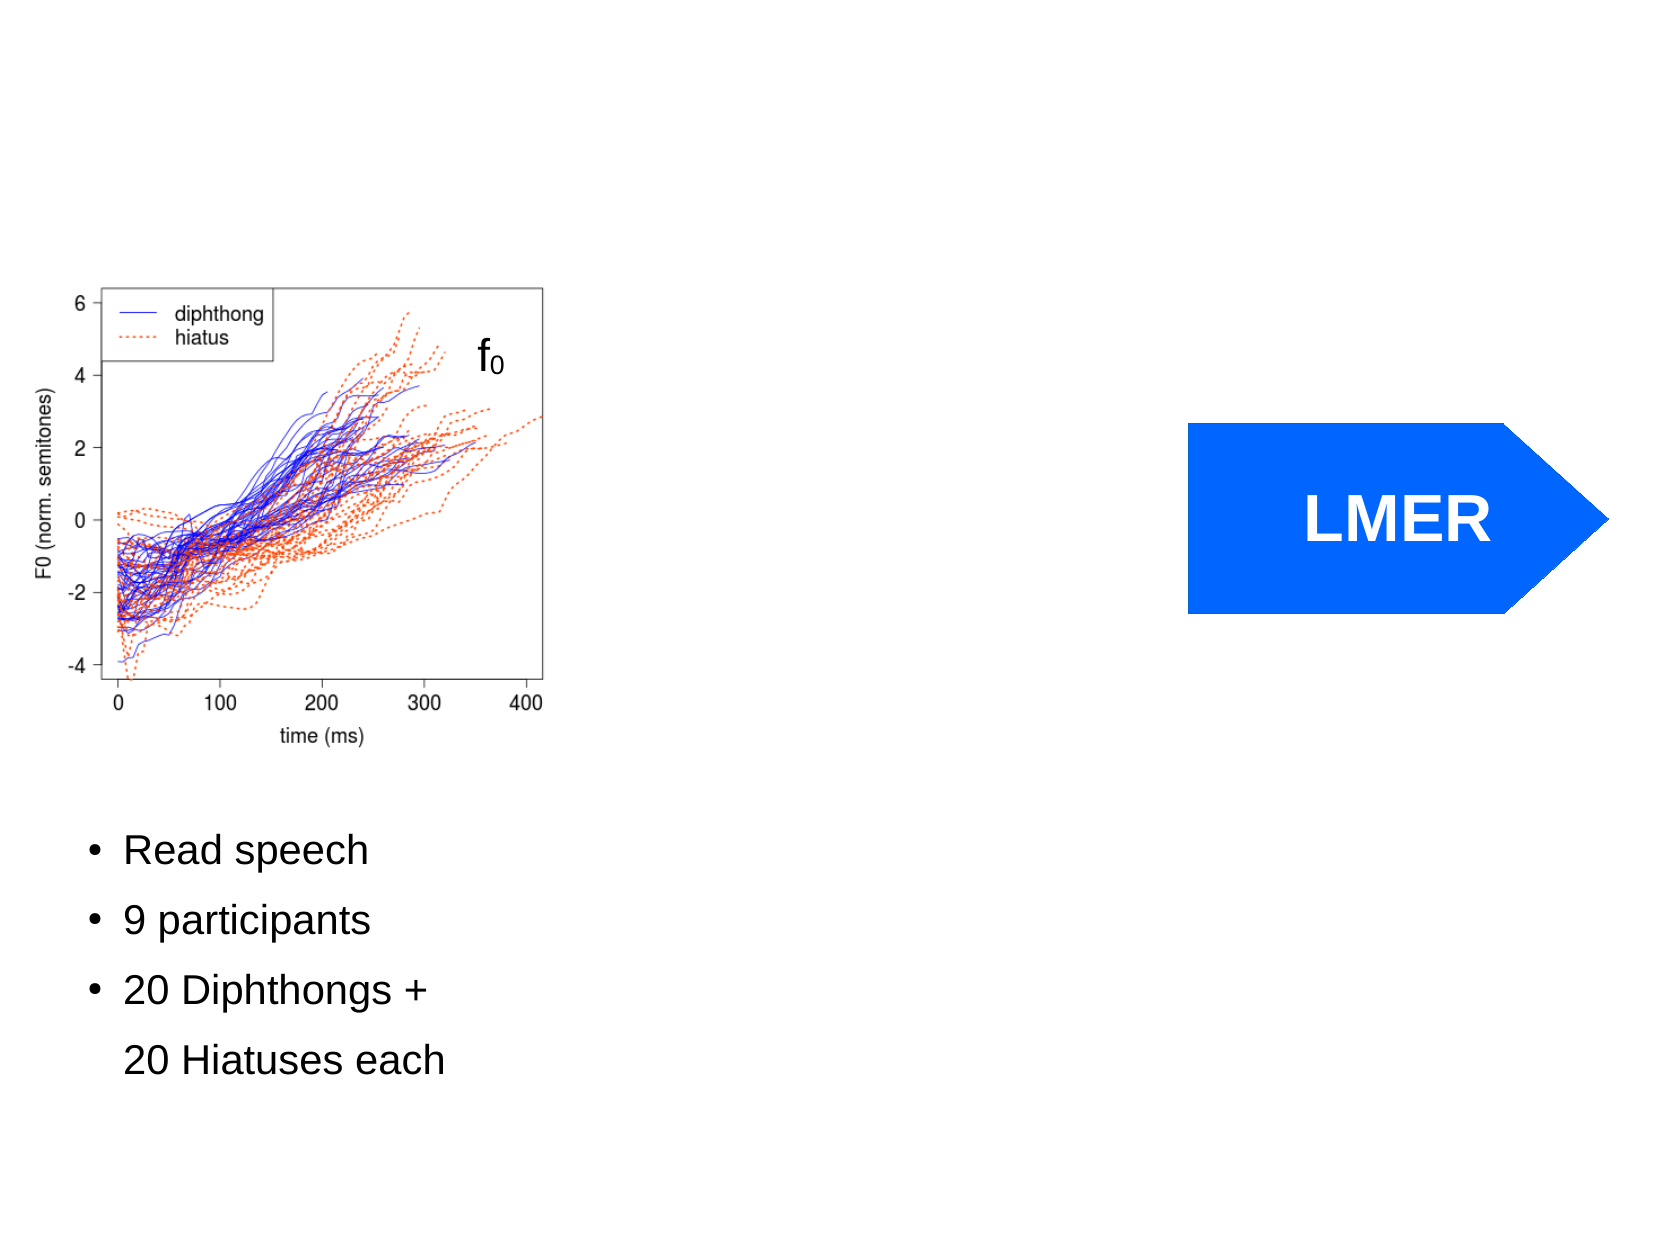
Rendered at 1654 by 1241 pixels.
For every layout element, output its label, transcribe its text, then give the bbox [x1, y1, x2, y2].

text_box LMER [1188, 423, 1609, 614]
text_box f0 [427, 297, 520, 412]
picture [35, 277, 556, 762]
text_box Read speech 9 participants 20 Diphthongs + 20 Hiatuses each [72, 796, 636, 1187]
